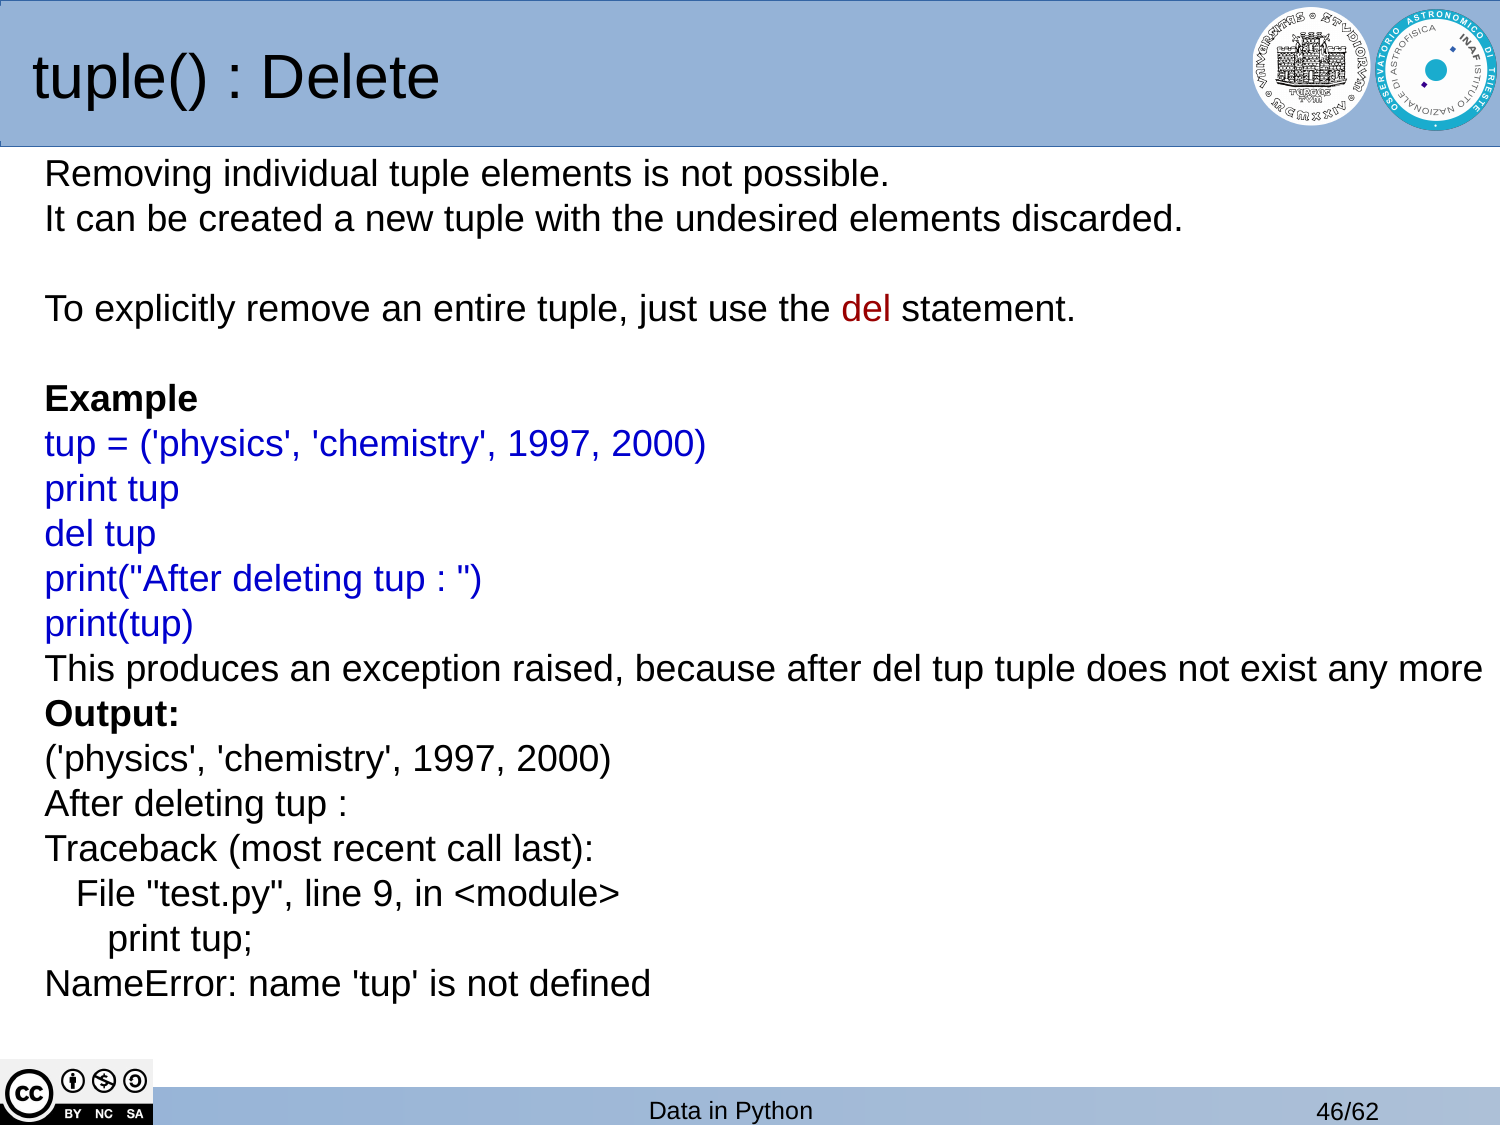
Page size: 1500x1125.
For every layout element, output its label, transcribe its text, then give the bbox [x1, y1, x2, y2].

picture [0, 1059, 153, 1125]
list Removing individual tuple elements is not possible. It can be created a new tuple with the undesired elements discarded. To explicitly remove an entire tuple, just use the del statement. Example tup = ('physics', 'chemistry', 1997, 2000) print tup del tup print("After deleting tup : ") print(tup) This produces an exception raised, because after del tup tuple does not exist any more Output: ('physics', 'chemistry', 1997, 2000) After deleting tup : Traceback (most recent call last): File "test.py", line 9, in <module> print tup; NameError: name 'tup' is not defined [29, 140, 1500, 1053]
text_box tuple() : Delete [0, 5, 1253, 141]
picture [1253, 0, 1500, 140]
